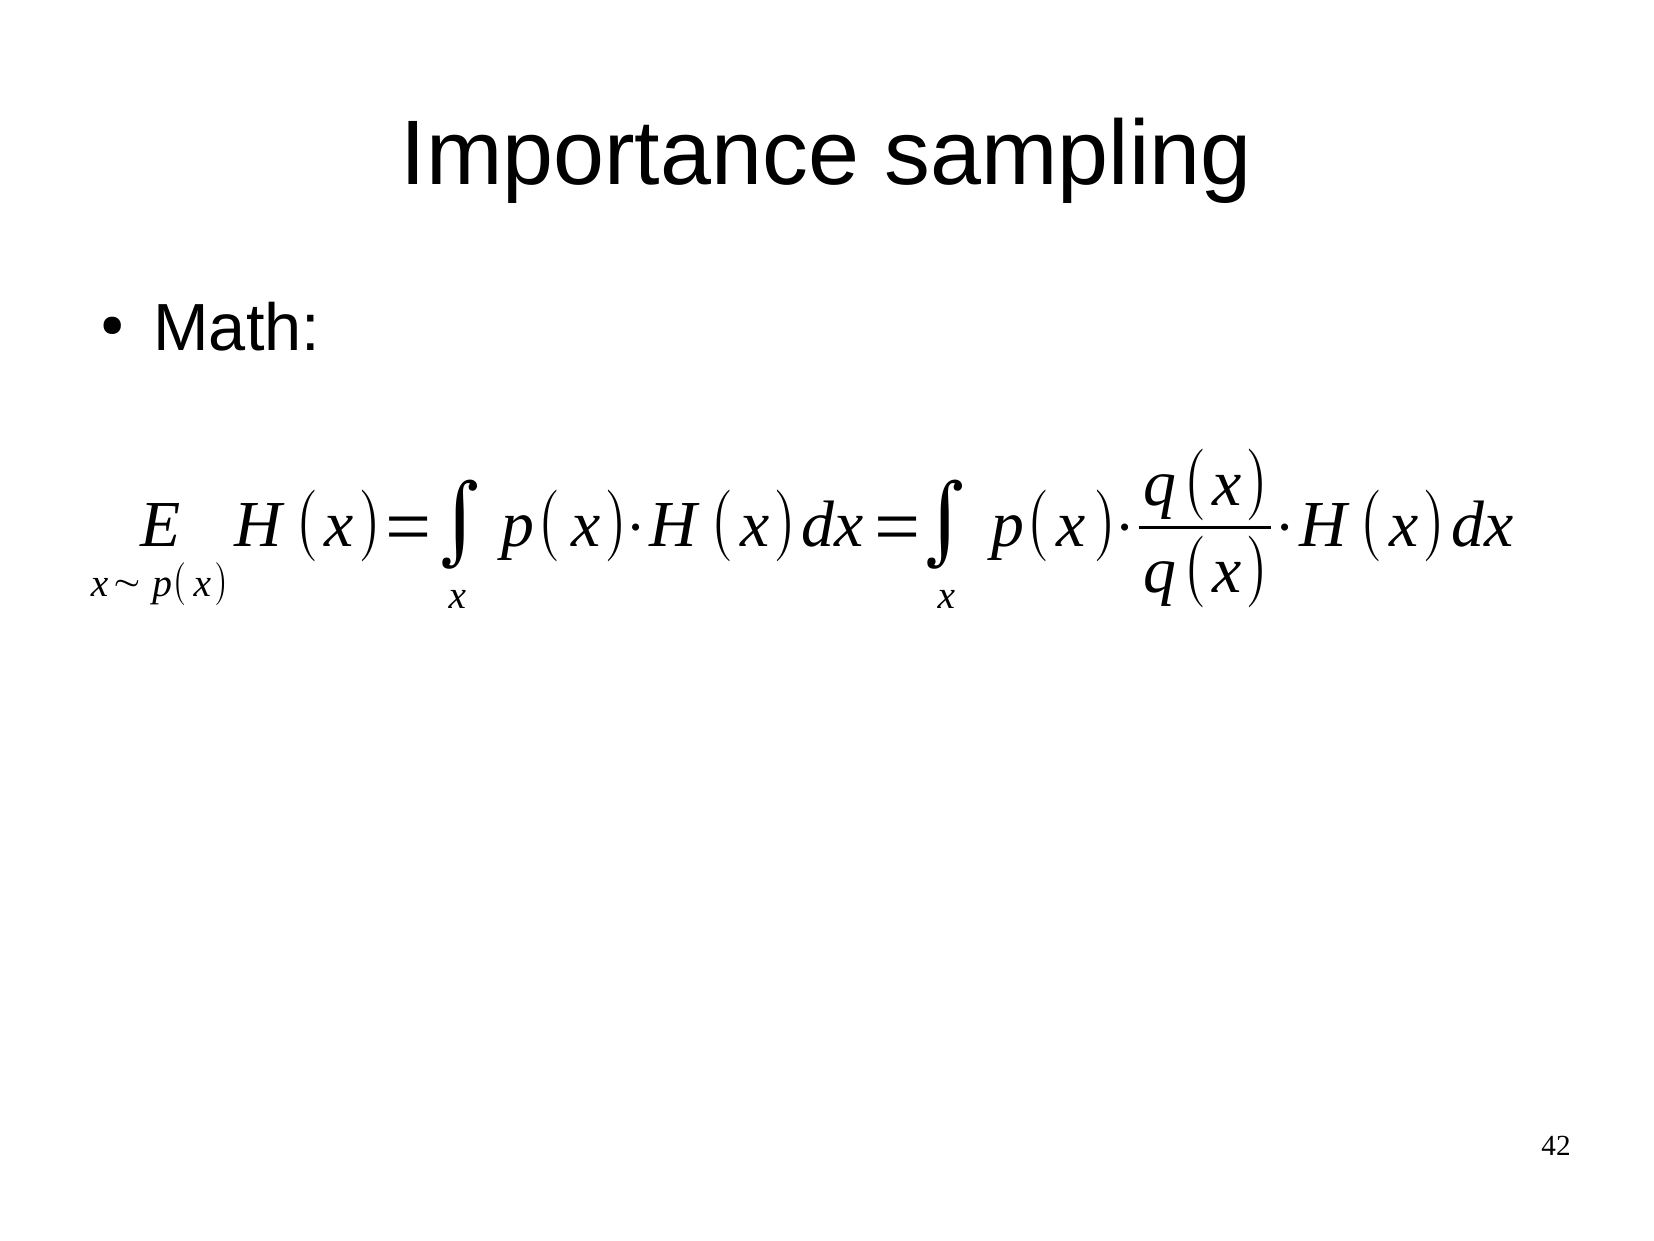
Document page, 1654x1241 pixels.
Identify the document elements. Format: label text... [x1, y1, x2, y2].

list Math: [82, 290, 1571, 1010]
title Importance sampling [82, 49, 1571, 257]
chart [74, 444, 1534, 619]
